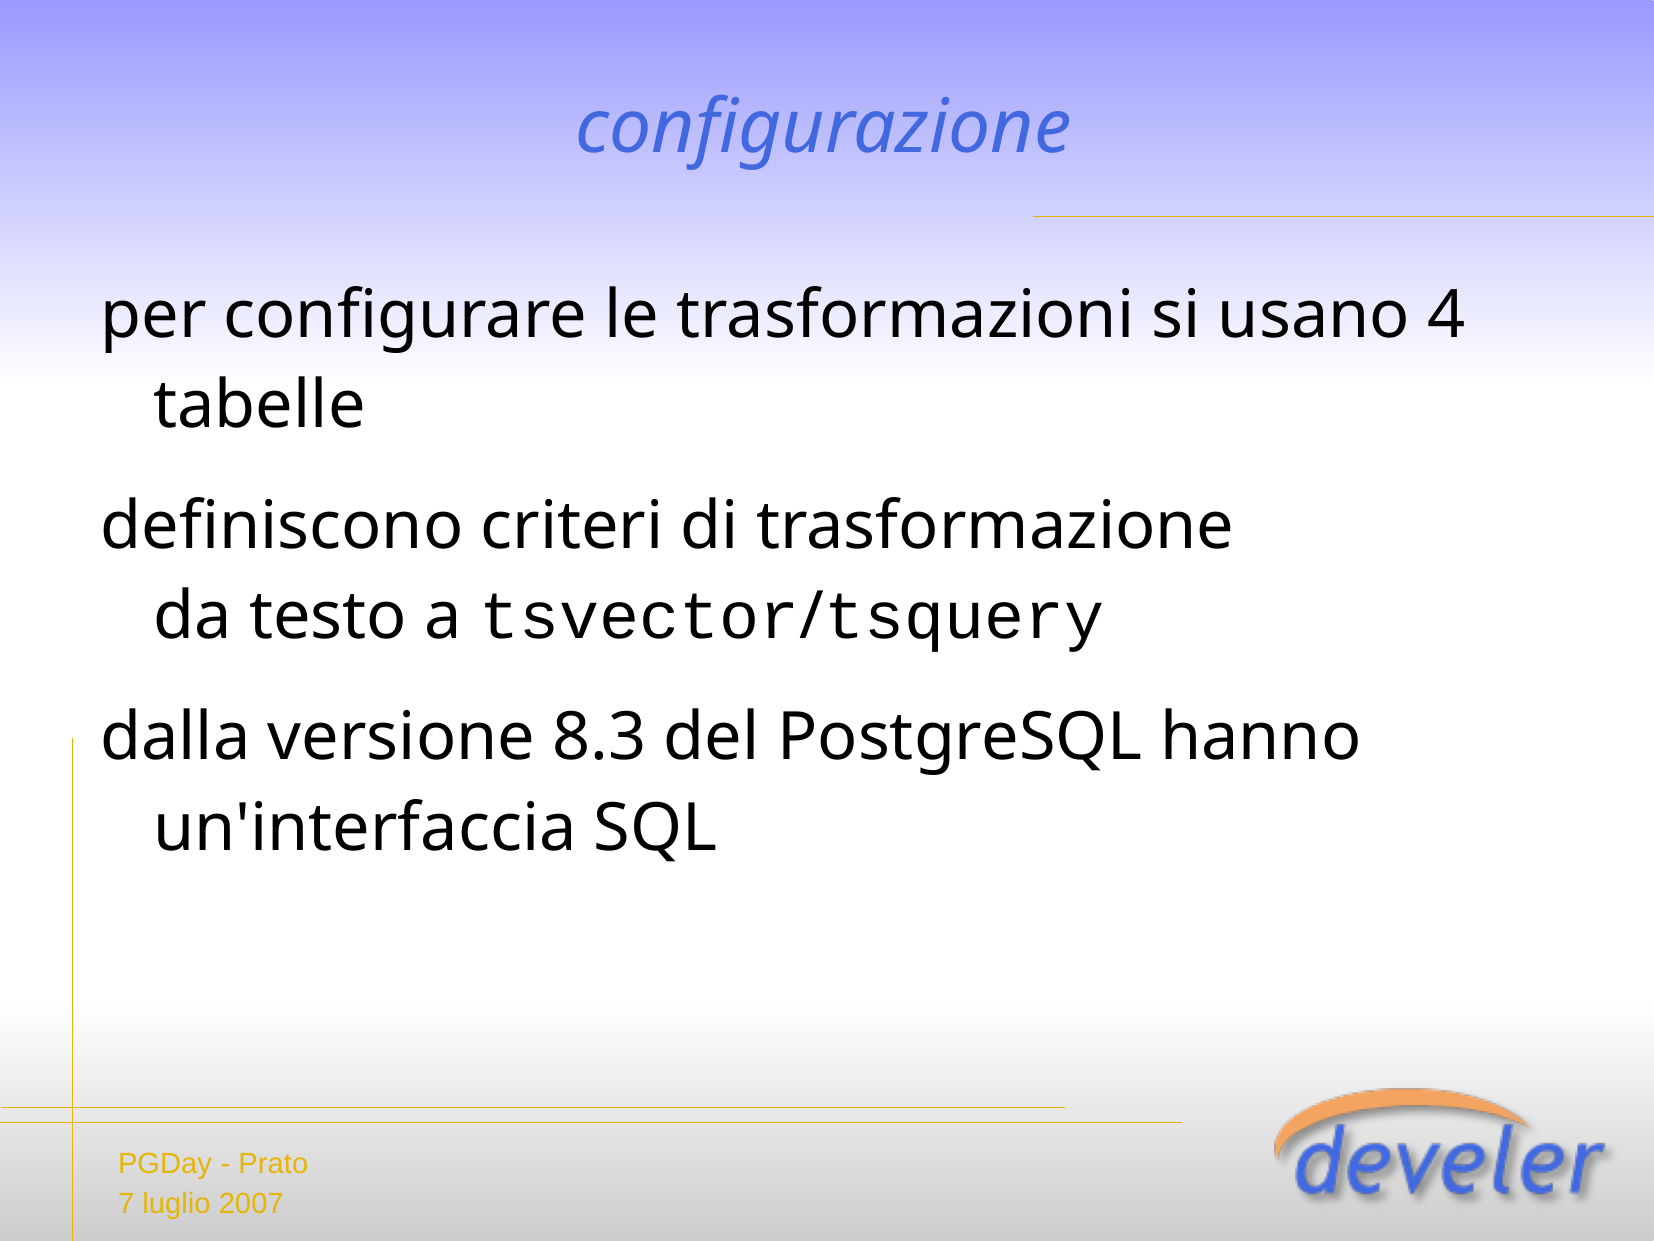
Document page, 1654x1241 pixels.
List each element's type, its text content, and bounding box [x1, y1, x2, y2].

picture [1269, 1083, 1622, 1211]
title configurazione [82, 29, 1565, 217]
list per configurare le trasformazioni si usano 4 tabelle definiscono criteri di trasformazione da testo a tsvector/tsquery dalla versione 8.3 del PostgreSQL hanno un'interfaccia SQL [82, 265, 1571, 1093]
